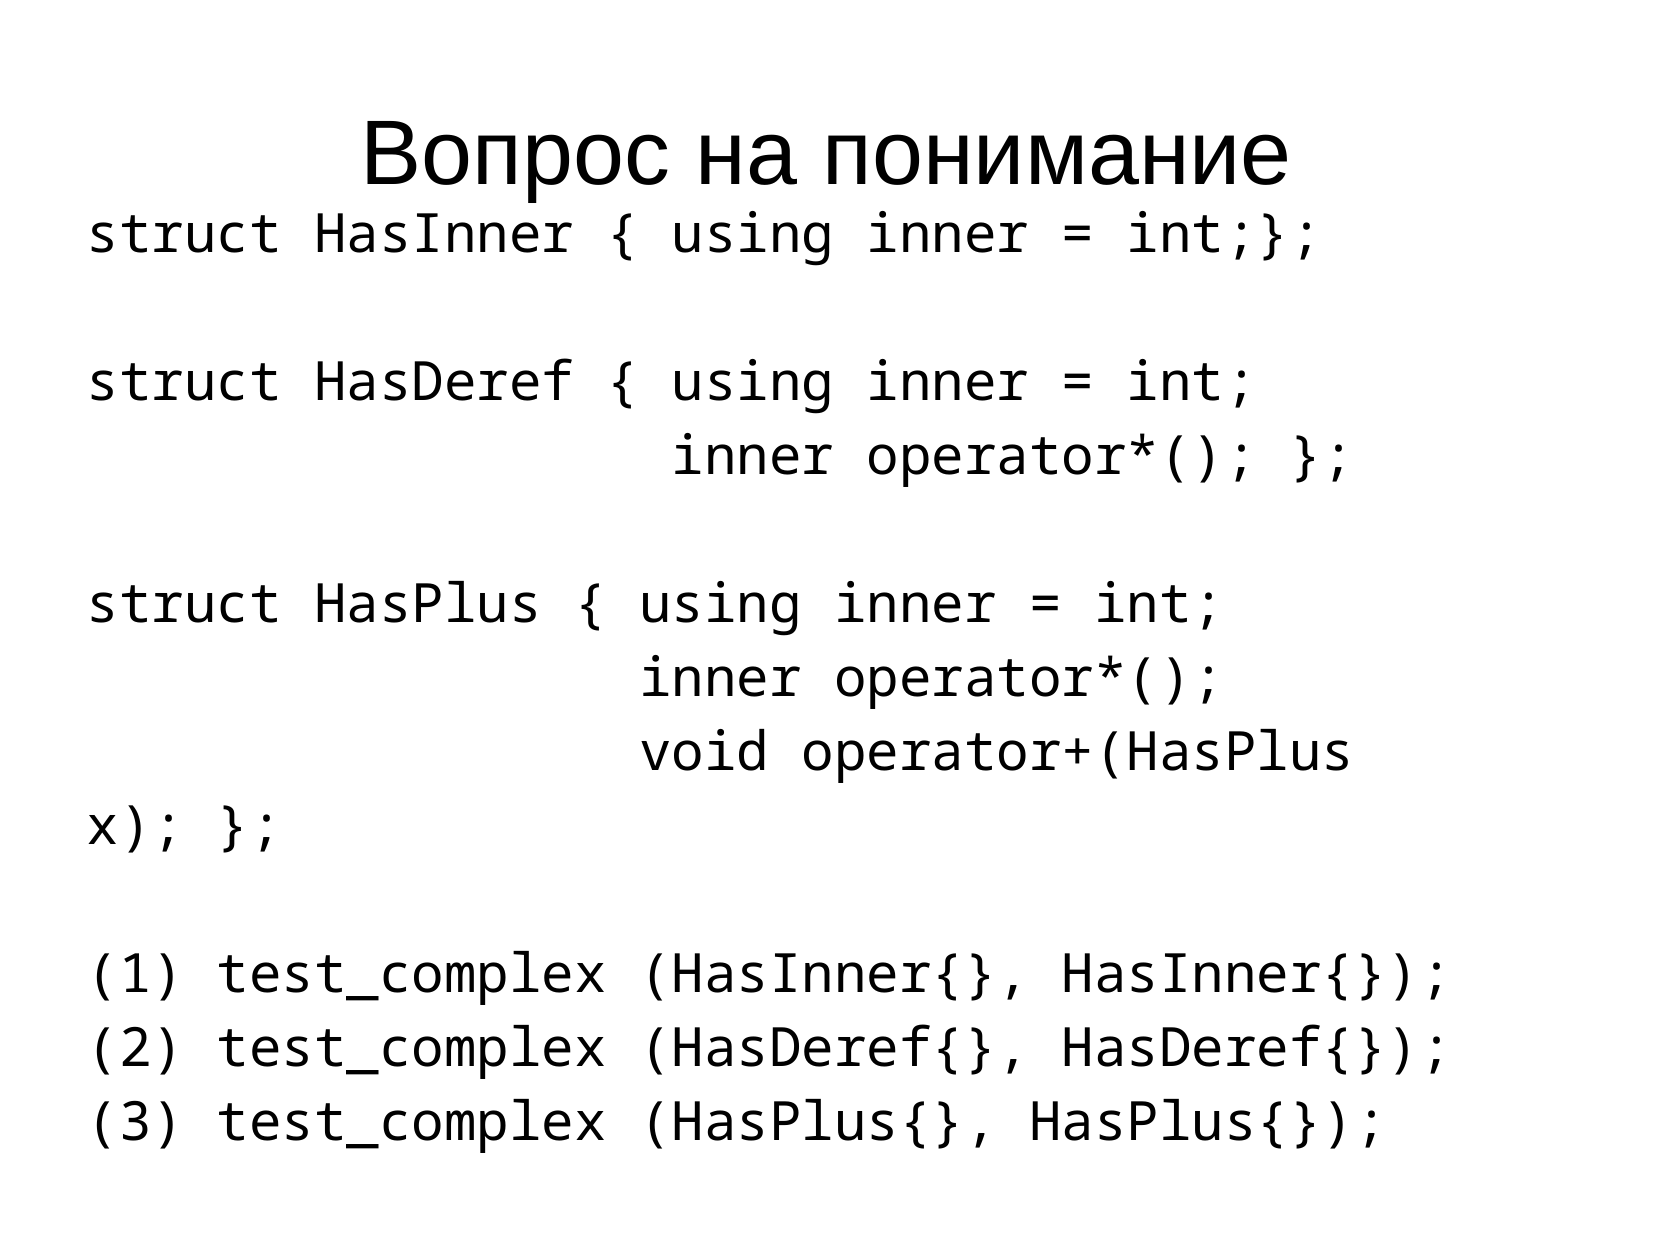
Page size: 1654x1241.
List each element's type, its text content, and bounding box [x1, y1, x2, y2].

subtitle struct HasInner { using inner = int;}; struct HasDeref { using inner = int; inner operator*(); }; struct HasPlus { using inner = int; inner operator*(); void operator+(HasPlus x); }; (1) test_complex (HasInner{}, HasInner{}); (2) test_complex (HasDeref{}, HasDeref{}); (3) test_complex (HasPlus{}, HasPlus{}); [86, 240, 1576, 1111]
title Вопрос на понимание [82, 49, 1571, 257]
